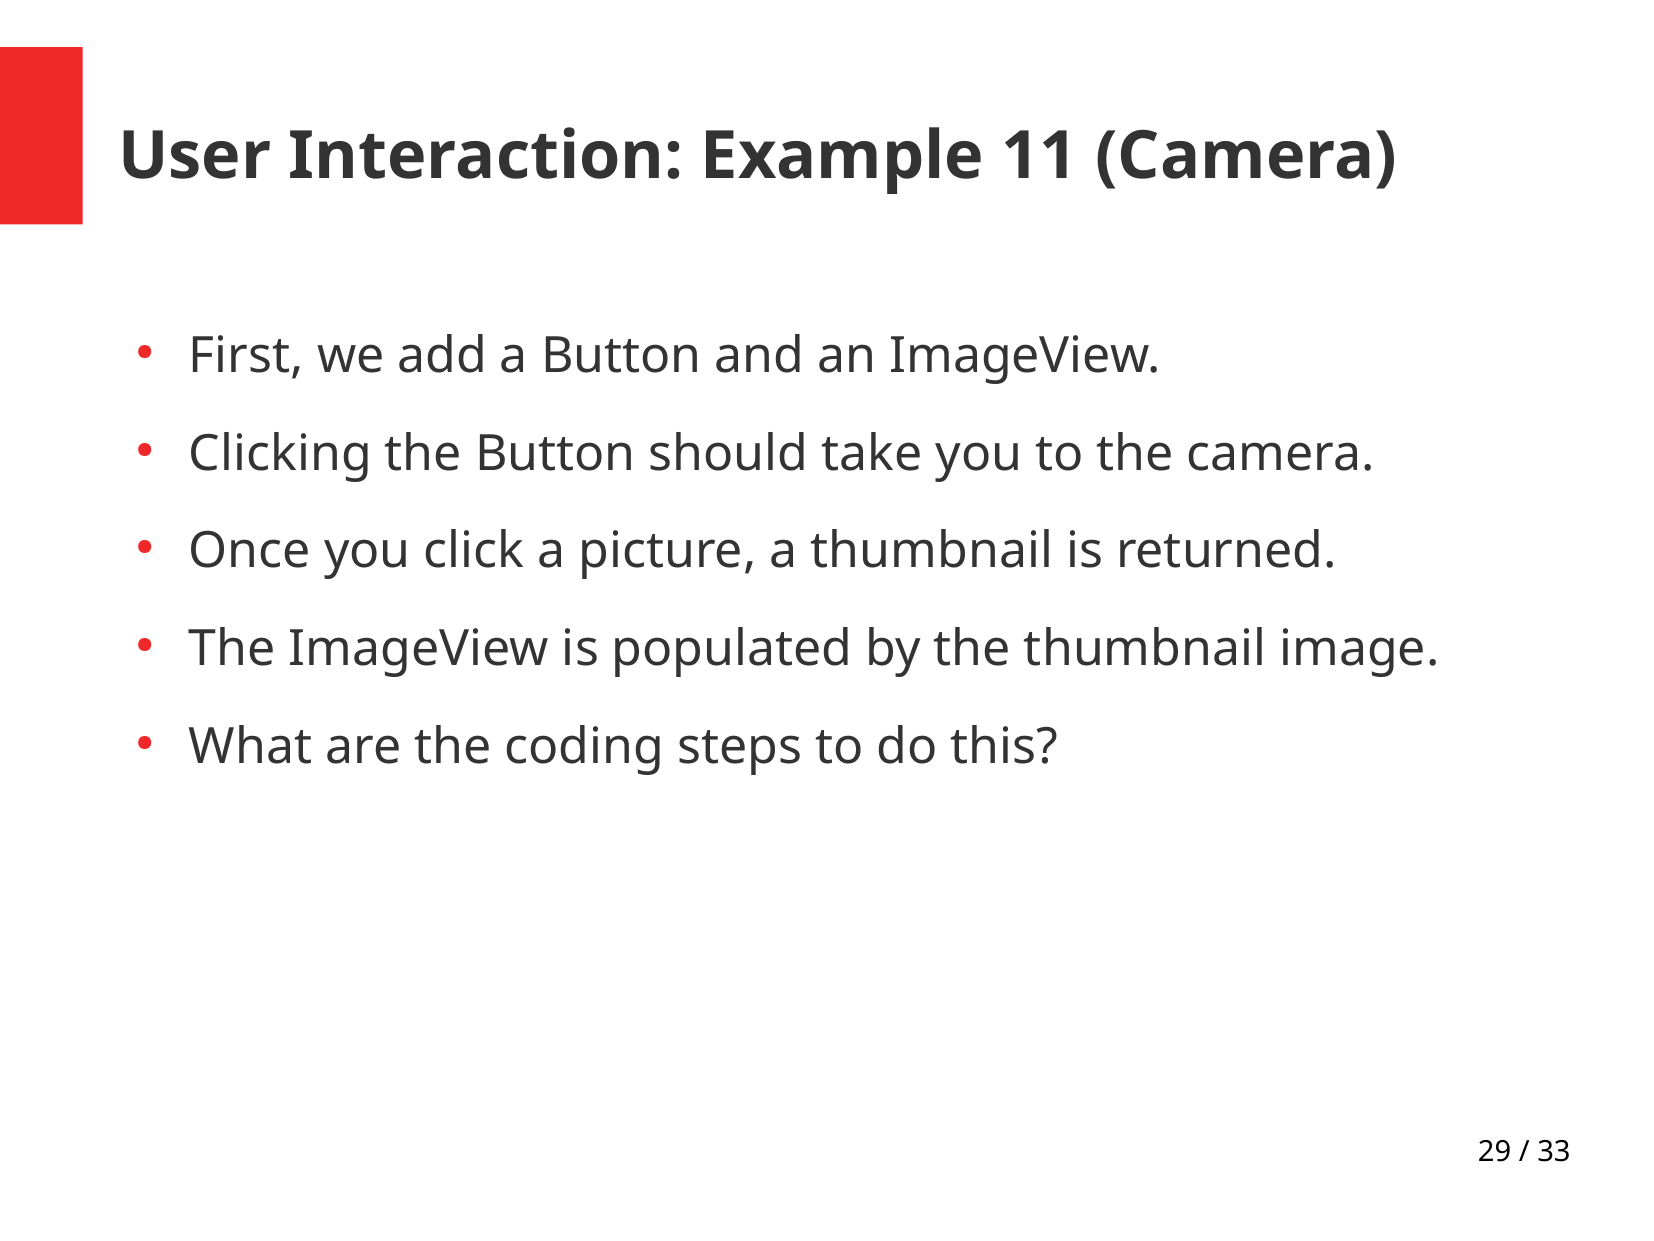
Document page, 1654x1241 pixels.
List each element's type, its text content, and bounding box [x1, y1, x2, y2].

list First, we add a Button and an ImageView. Clicking the Button should take you to the camera. Once you click a picture, a thumbnail is returned. The ImageView is populated by the thumbnail image. What are the coding steps to do this? [118, 318, 1536, 1039]
title User Interaction: Example 11 (Camera) [118, 49, 1571, 257]
